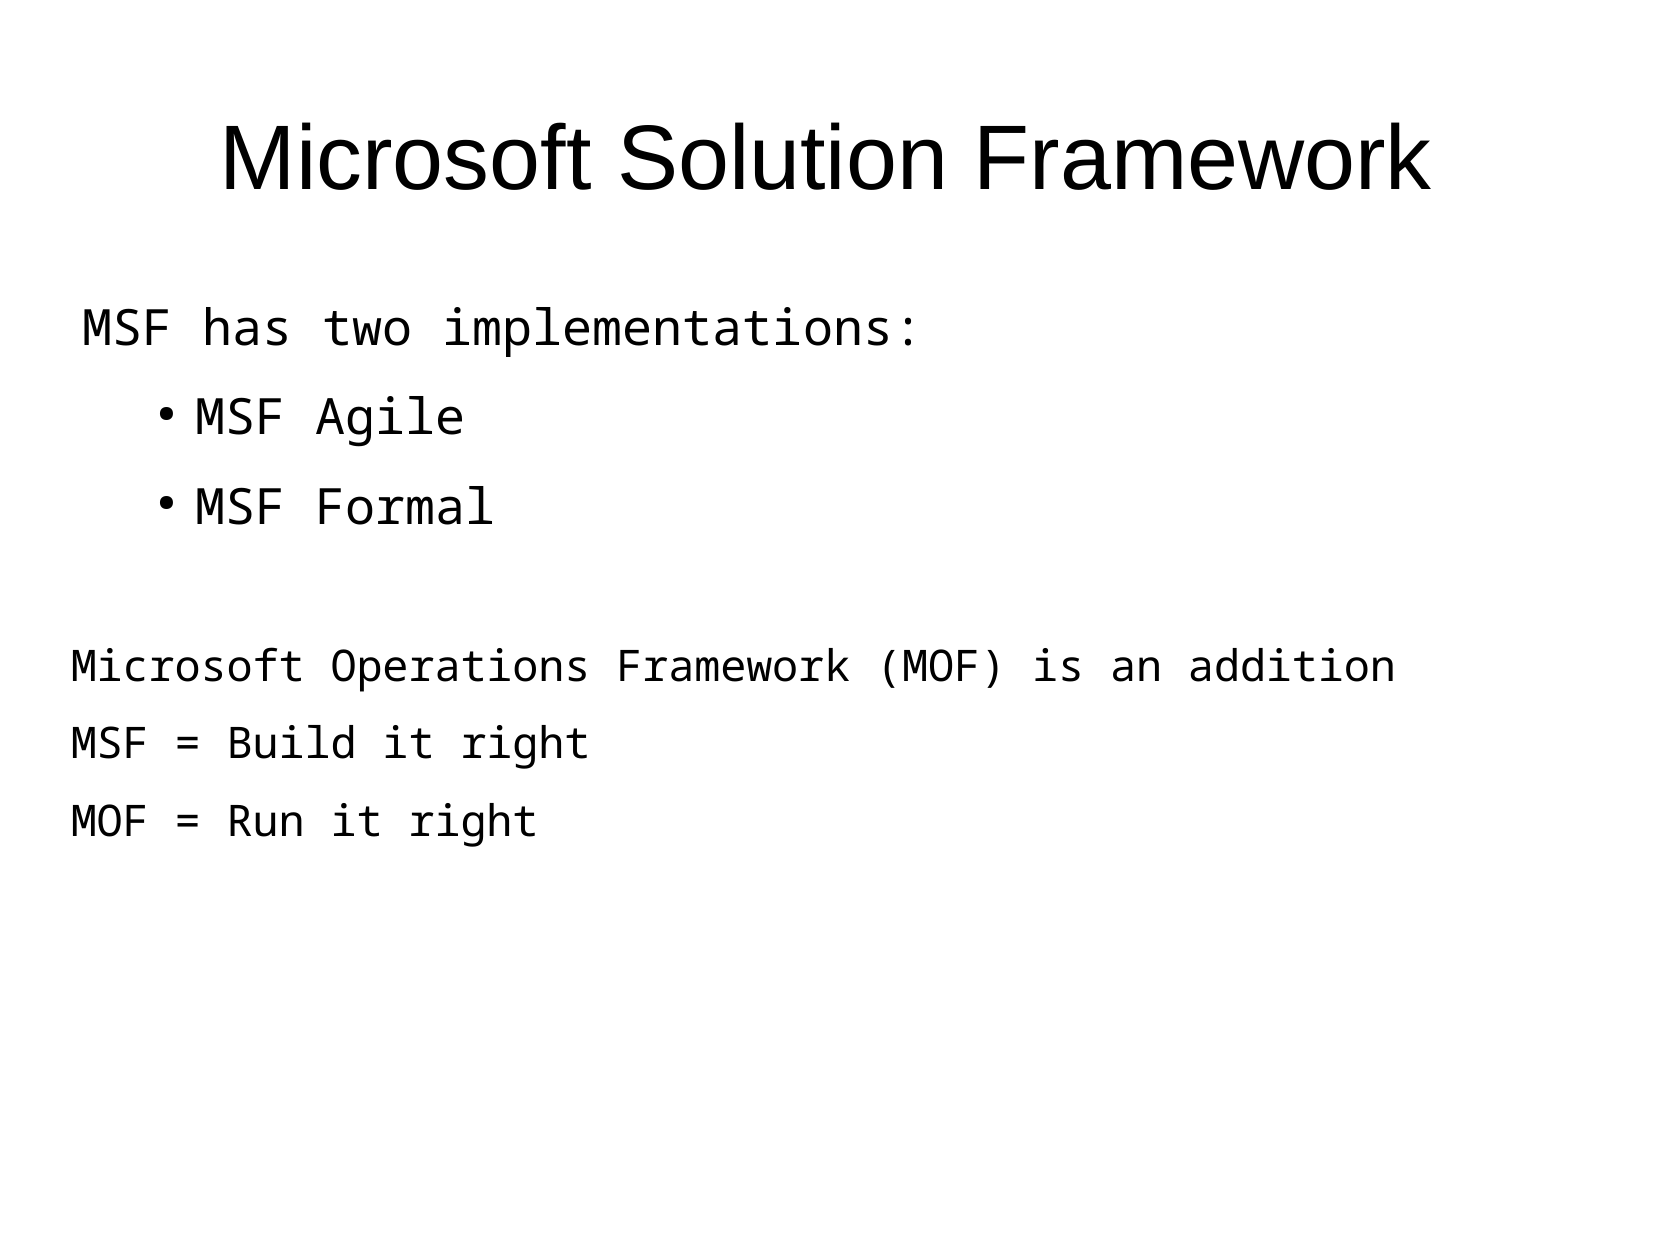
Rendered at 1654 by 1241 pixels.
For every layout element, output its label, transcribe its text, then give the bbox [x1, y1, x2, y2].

list Microsoft Operations Framework (MOF) is an addition MSF = Build it right MOF = Run it right [70, 637, 1418, 898]
title Microsoft Solution Framework [82, 49, 1571, 257]
list MSF has two implementations: MSF Agile MSF Formal [82, 295, 1430, 556]
